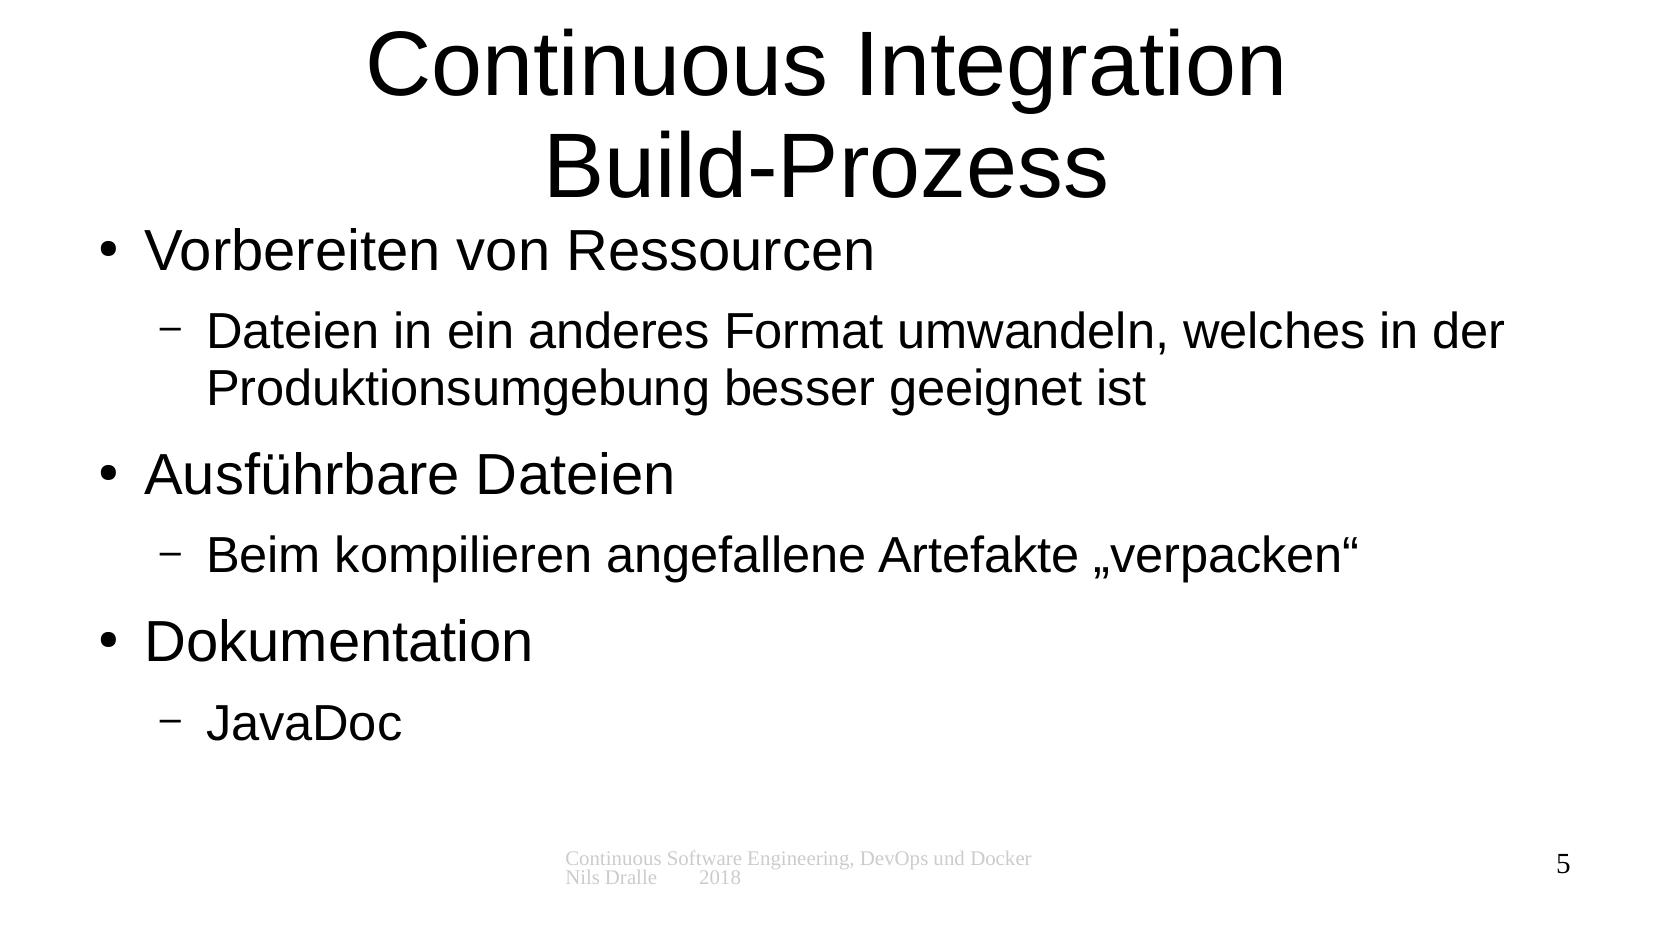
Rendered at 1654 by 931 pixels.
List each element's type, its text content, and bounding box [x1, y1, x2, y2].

list Vorbereiten von Ressourcen Dateien in ein anderes Format umwandeln, welches in der Produktionsumgebung besser geeignet ist Ausführbare Dateien Beim kompilieren angefallene Artefakte „verpacken“ Dokumentation JavaDoc [82, 217, 1571, 758]
title Continuous Integration Build-Prozess [82, 12, 1571, 217]
